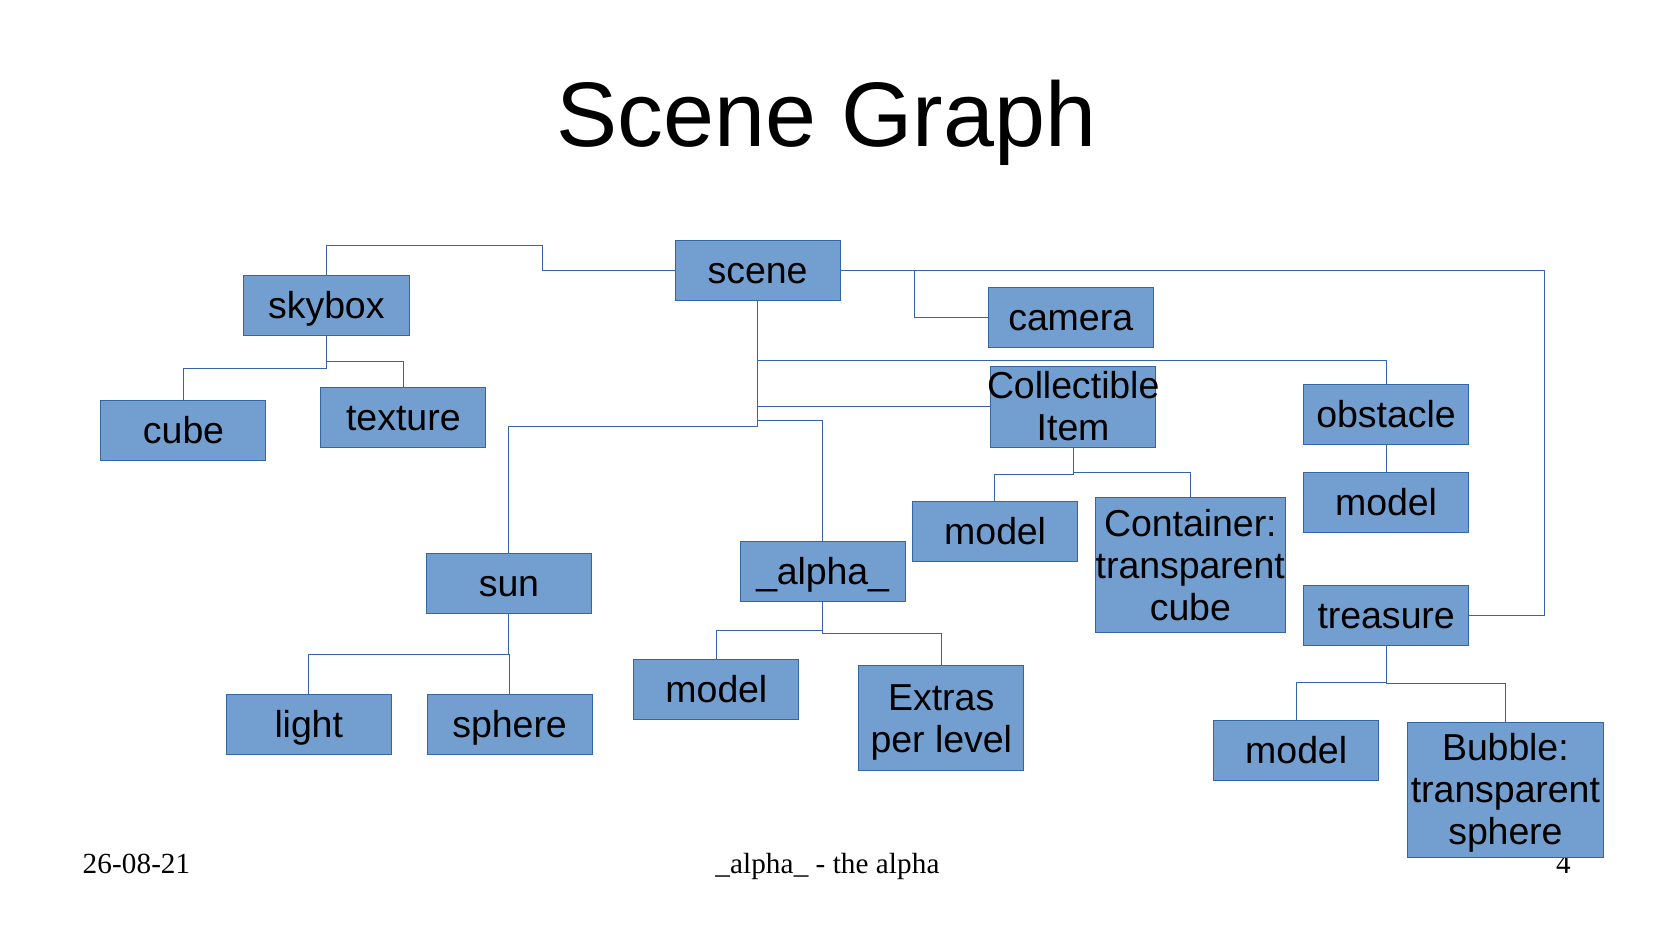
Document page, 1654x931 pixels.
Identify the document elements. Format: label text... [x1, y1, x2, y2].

text_box sun [426, 553, 592, 614]
text_box Container: transparent cube [1095, 497, 1286, 633]
text_box model [912, 501, 1078, 562]
text_box Extras per level [858, 665, 1024, 771]
text_box skybox [243, 275, 410, 336]
text_box texture [320, 387, 486, 448]
title Scene Graph [82, 37, 1571, 193]
text_box model [1303, 472, 1469, 533]
text_box light [226, 694, 392, 755]
text_box sphere [427, 694, 593, 755]
text_box model [1213, 720, 1379, 781]
text_box model [633, 659, 799, 720]
text_box cube [100, 400, 266, 461]
text_box treasure [1303, 585, 1469, 646]
text_box Bubble: transparent sphere [1407, 722, 1604, 858]
text_box scene [675, 240, 841, 301]
text_box Collectible Item [990, 366, 1156, 448]
text_box obstacle [1303, 384, 1469, 445]
text_box camera [988, 287, 1154, 348]
text_box _alpha_ [740, 541, 906, 602]
